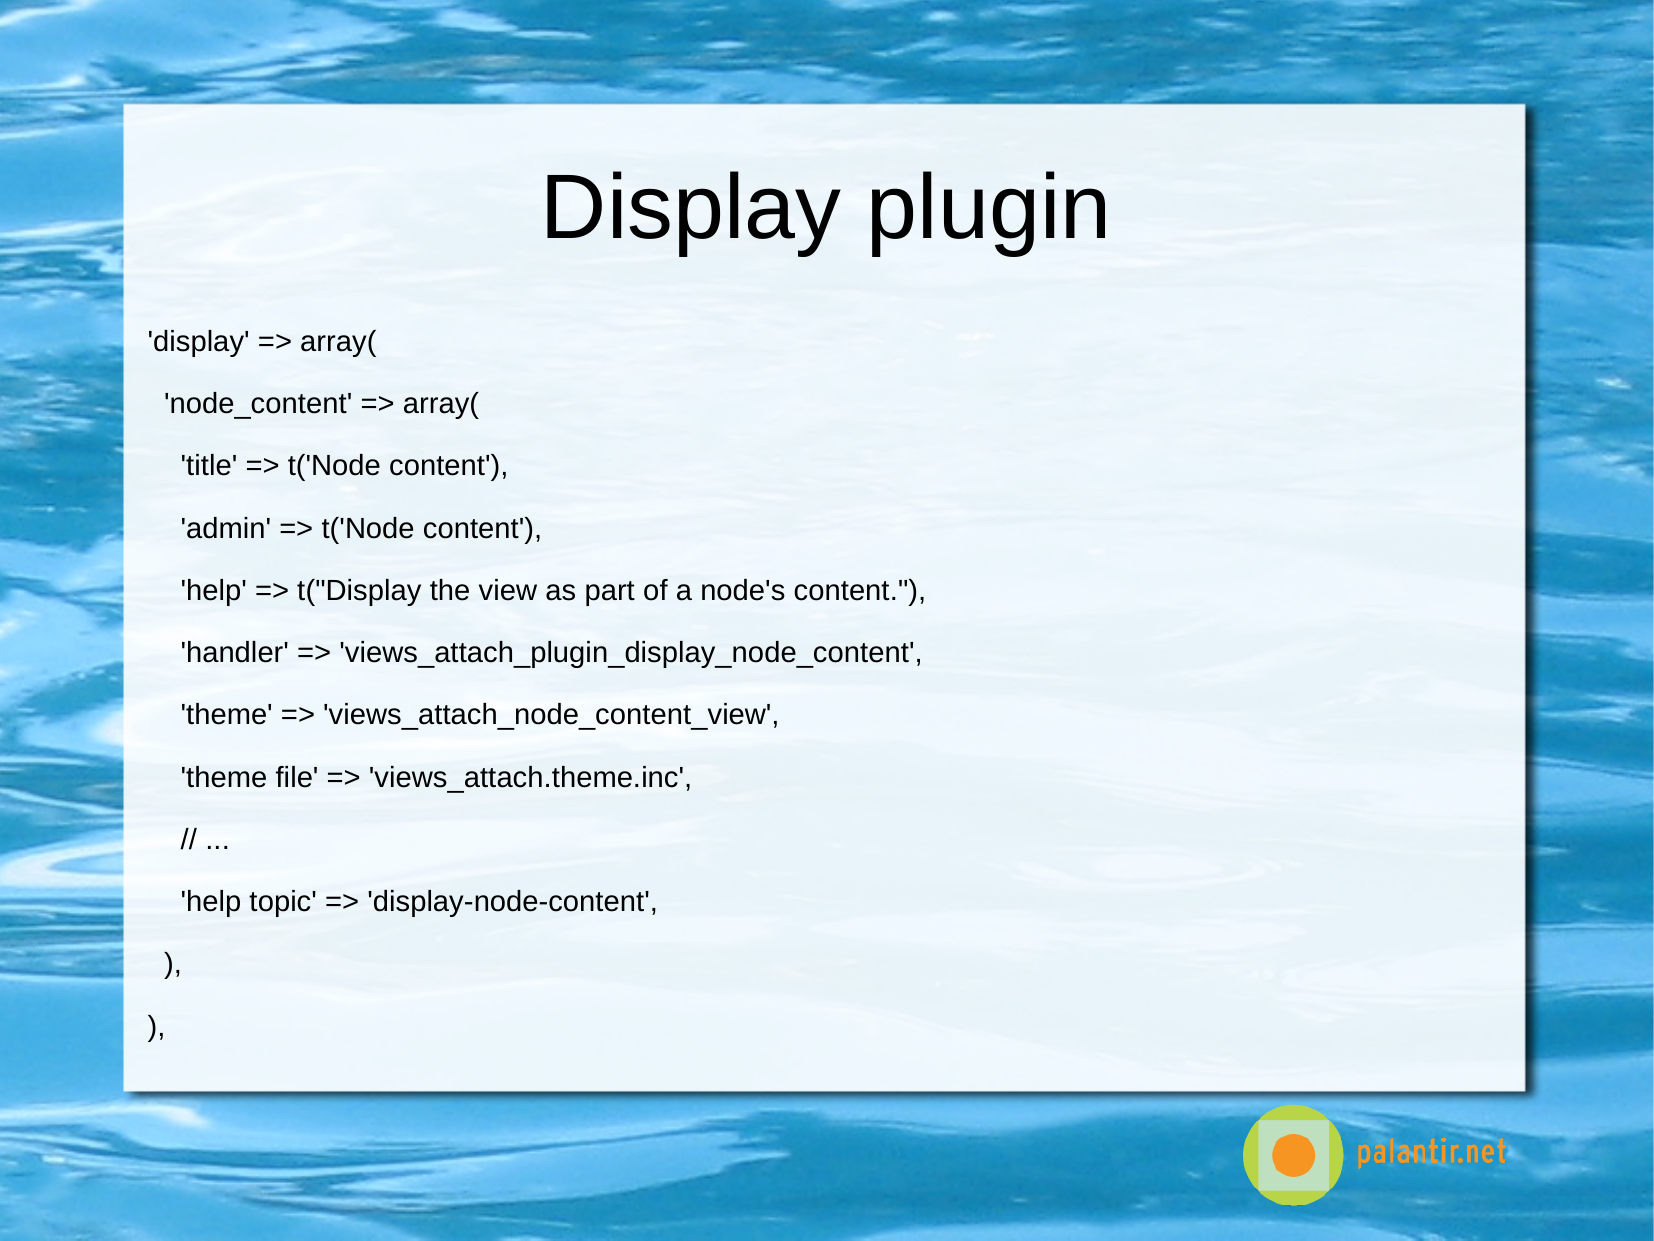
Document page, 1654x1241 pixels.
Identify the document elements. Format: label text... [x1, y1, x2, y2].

list 'display' => array( 'node_content' => array( 'title' => t('Node content'), 'admin' => t('Node content'), 'help' => t("Display the view as part of a node's content."), 'handler' => 'views_attach_plugin_display_node_content', 'theme' => 'views_attach_node_content_view', 'theme file' => 'views_attach.theme.inc', // ... 'help topic' => 'display-node-content', ), ), [147, 324, 1506, 1049]
title Display plugin [147, 125, 1506, 288]
picture [0, 0, 1654, 1241]
